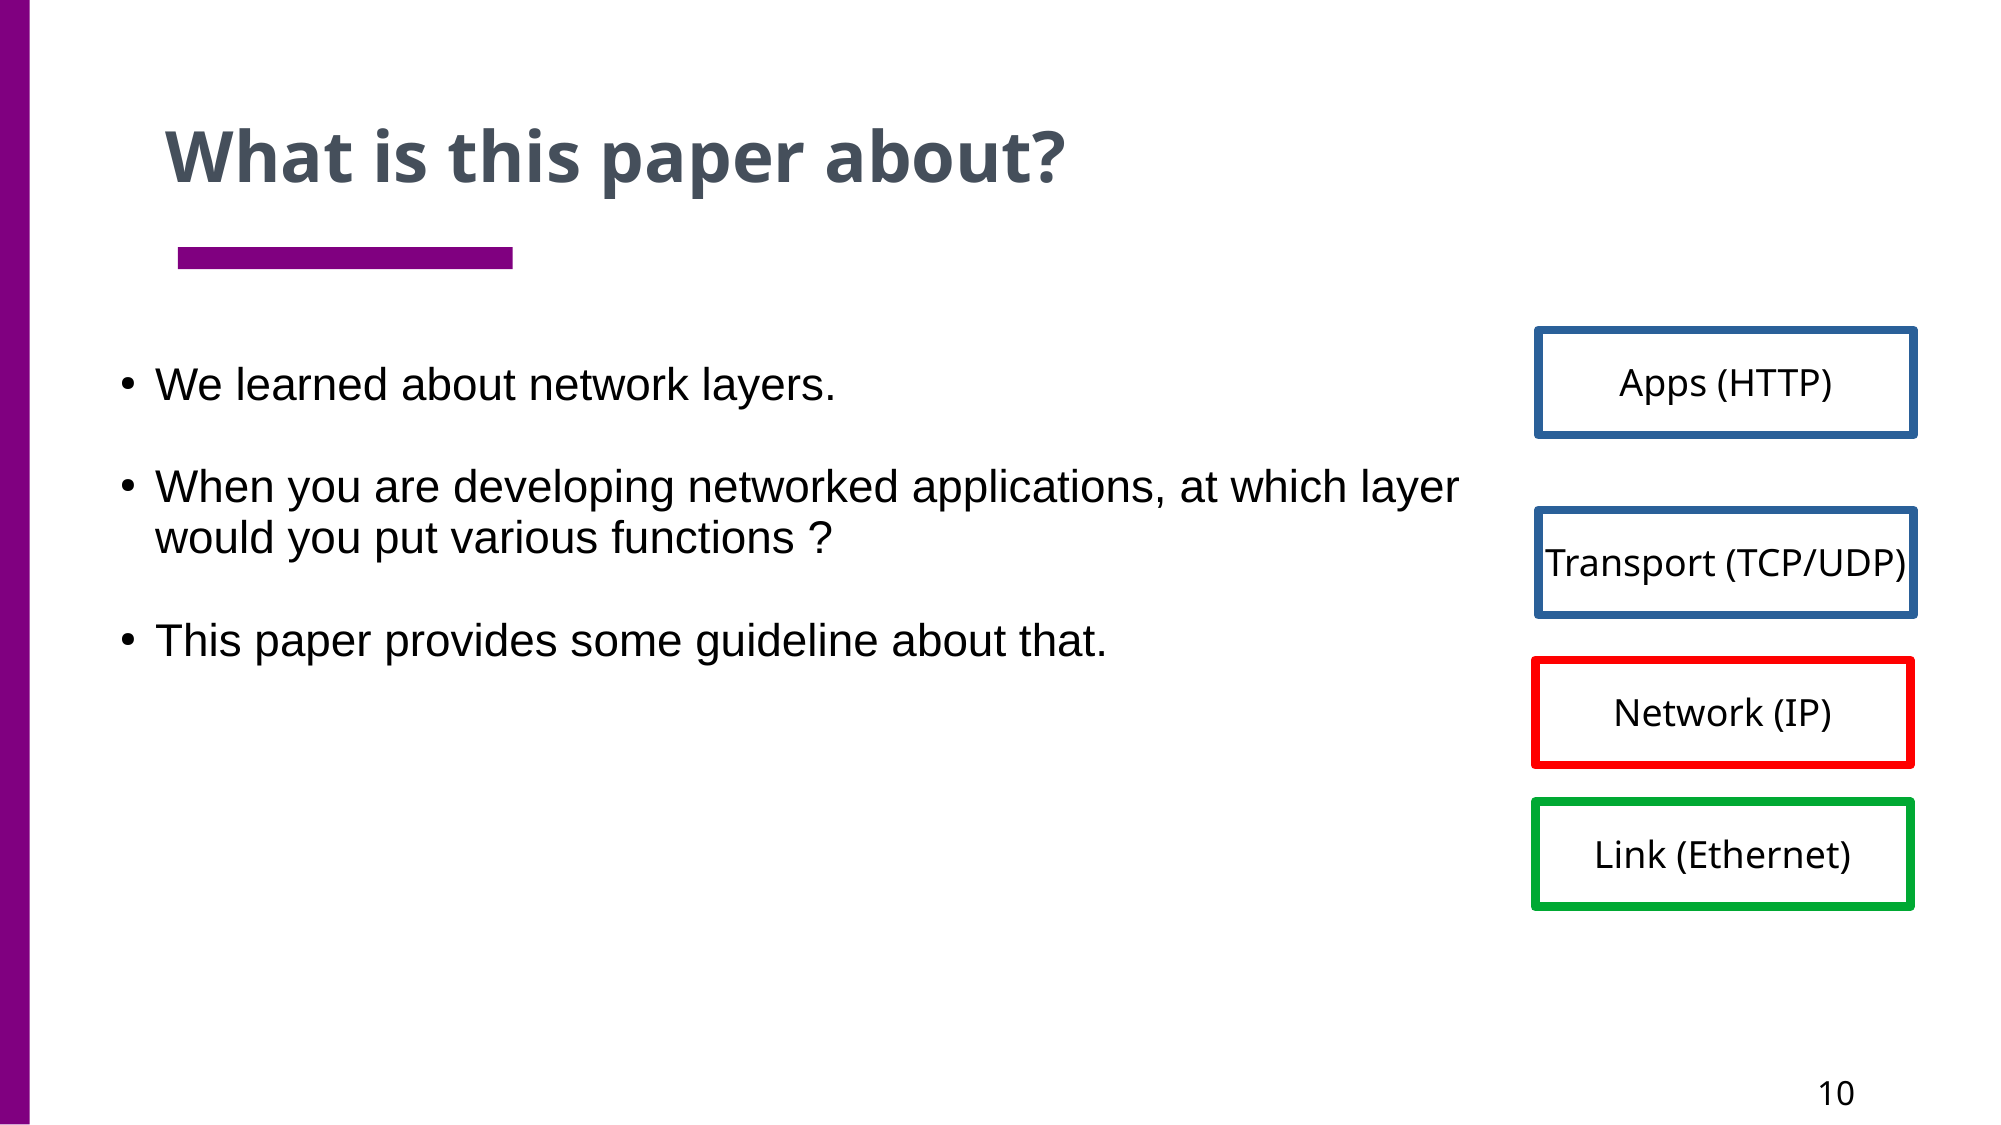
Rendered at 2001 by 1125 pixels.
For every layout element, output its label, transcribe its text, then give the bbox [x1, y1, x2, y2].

text_box What is this paper about? [151, 0, 1849, 212]
text_box Transport (TCP/UDP) [1538, 510, 1914, 616]
text_box Apps (HTTP) [1538, 329, 1914, 436]
text_box Link (Ethernet) [1535, 801, 1911, 907]
text_box We learned about network layers. When you are developing networked applications, at which layer would you put various functions ? This paper provides some guideline about that. [105, 299, 1516, 1125]
text_box Network (IP) [1535, 660, 1911, 766]
